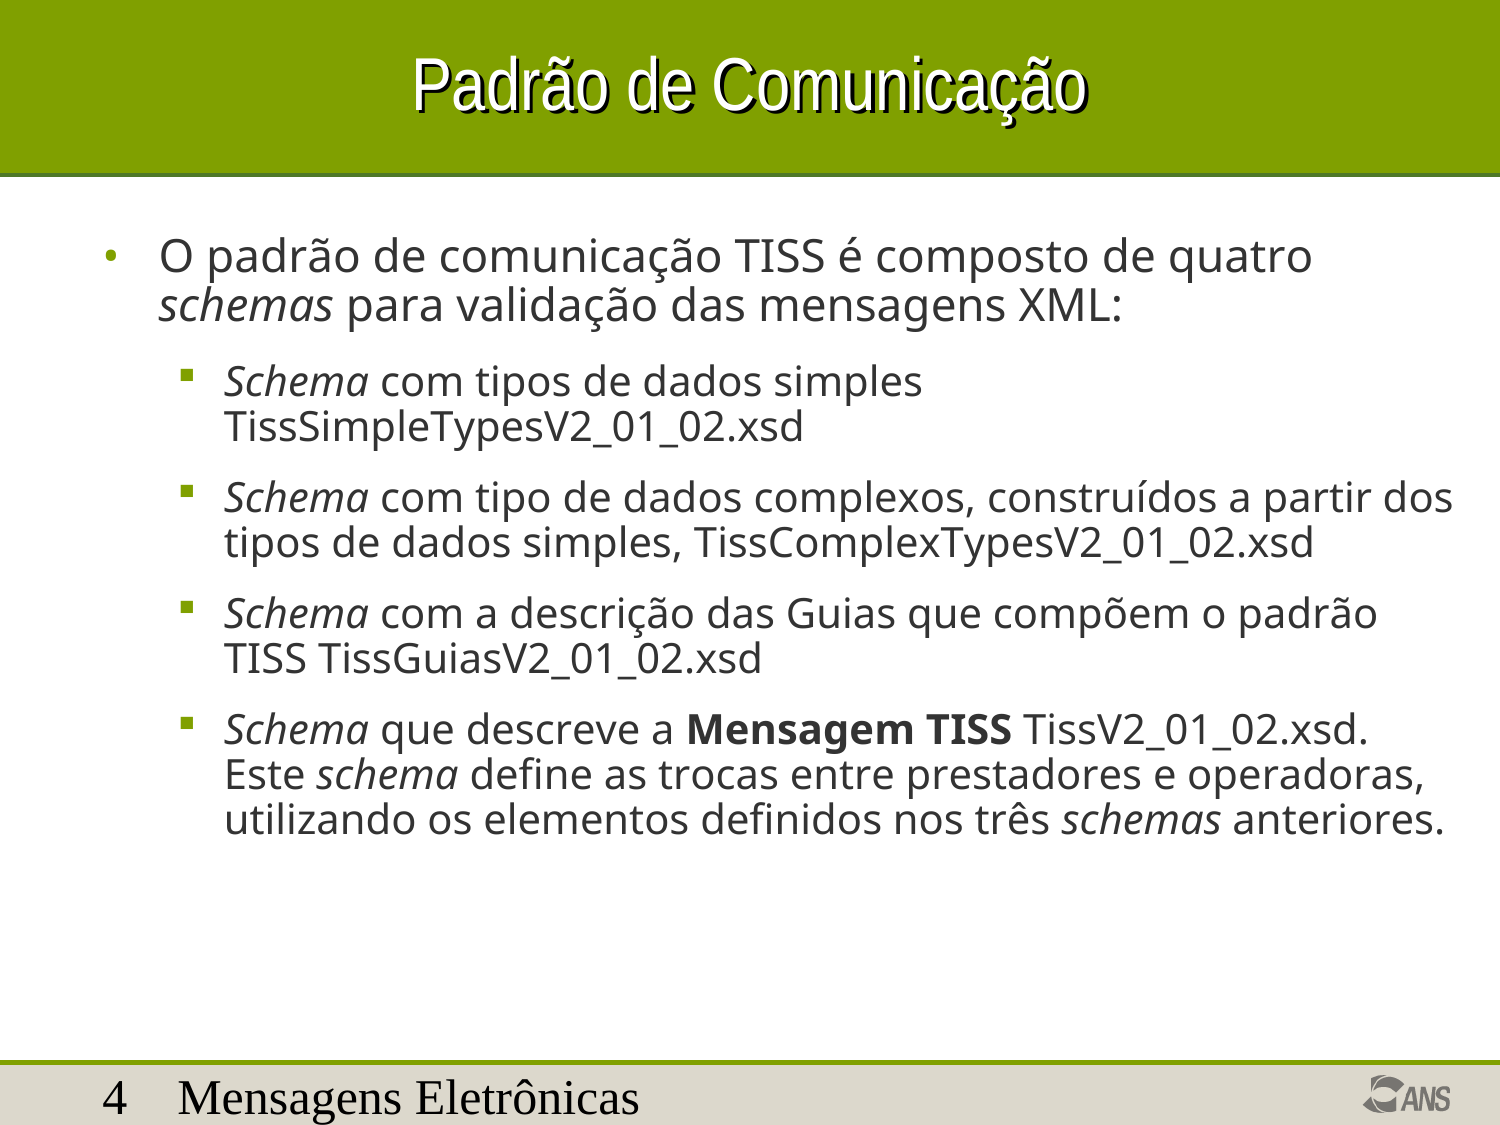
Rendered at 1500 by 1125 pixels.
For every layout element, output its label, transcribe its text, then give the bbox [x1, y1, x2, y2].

list O padrão de comunicação TISS é composto de quatro schemas para validação das mensagens XML: Schema com tipos de dados simples TissSimpleTypesV2_01_02.xsd Schema com tipo de dados complexos, construídos a partir dos tipos de dados simples, TissComplexTypesV2_01_02.xsd Schema com a descrição das Guias que compõem o padrão TISS TissGuiasV2_01_02.xsd Schema que descreve a Mensagem TISS TissV2_01_02.xsd. Este schema define as trocas entre prestadores e operadoras, utilizando os elementos definidos nos três schemas anteriores. [87, 224, 1475, 1025]
picture [1362, 1075, 1450, 1113]
title Padrão de Comunicação [24, 10, 1475, 161]
